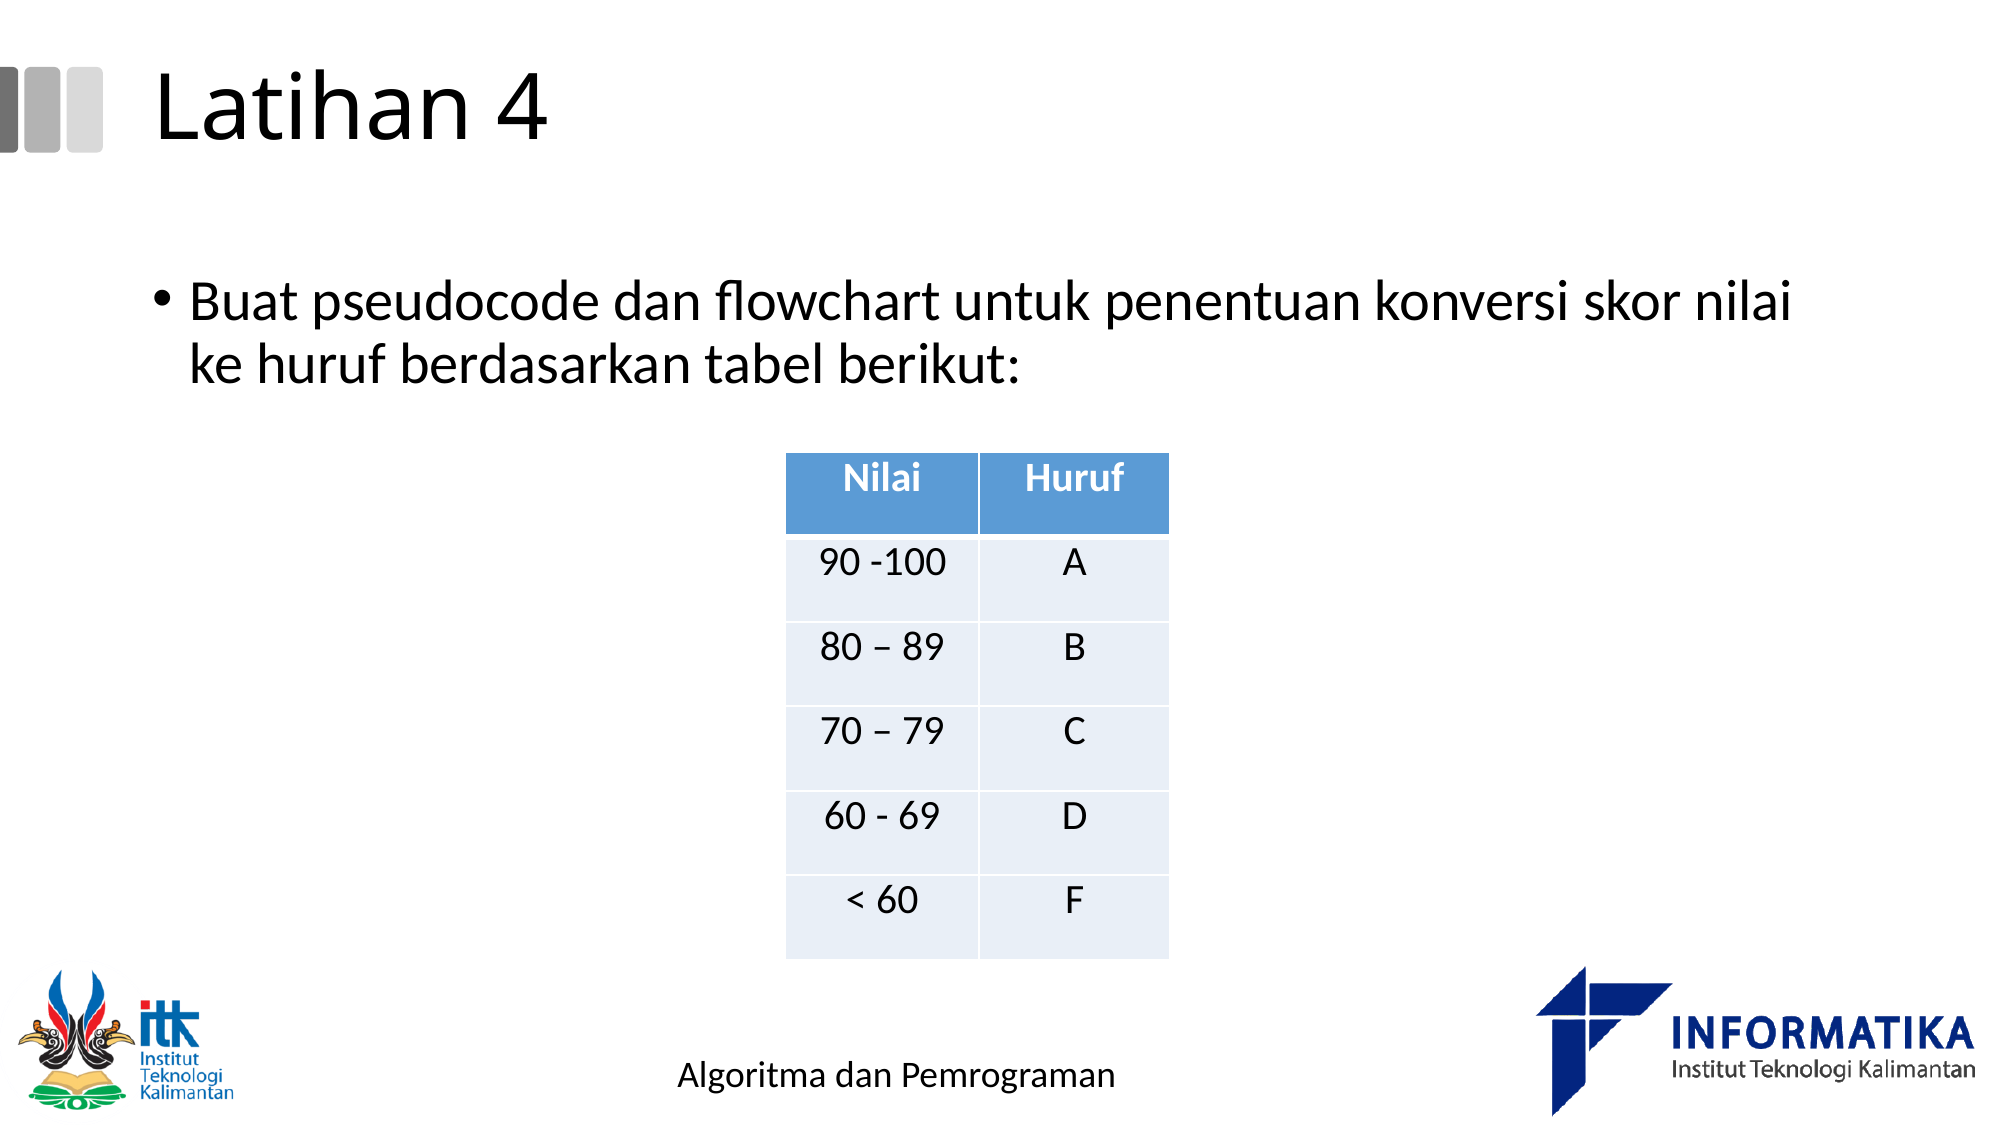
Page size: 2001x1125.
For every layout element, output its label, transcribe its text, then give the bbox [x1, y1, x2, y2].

table_cell A [980, 540, 1169, 621]
table_cell B [980, 623, 1169, 705]
picture [0, 935, 252, 1125]
picture [1534, 965, 1976, 1118]
table_cell D [980, 792, 1169, 874]
table_cell 90 -100 [786, 540, 978, 621]
text_box Algoritma dan Pemrograman [662, 1042, 1338, 1103]
table_cell 80 – 89 [786, 623, 978, 705]
table_cell F [980, 876, 1169, 959]
table_cell < 60 [786, 876, 978, 959]
table_cell C [980, 707, 1169, 790]
text_box Latihan 4 [137, 1, 1863, 219]
text_box Buat pseudocode dan flowchart untuk penentuan konversi skor nilai ke huruf berdasarkan tabel berikut: [137, 262, 1863, 977]
table_cell 70 – 79 [786, 707, 978, 790]
table_header Nilai [786, 453, 978, 534]
table_cell 60 - 69 [786, 792, 978, 874]
table_header Huruf [980, 453, 1169, 534]
